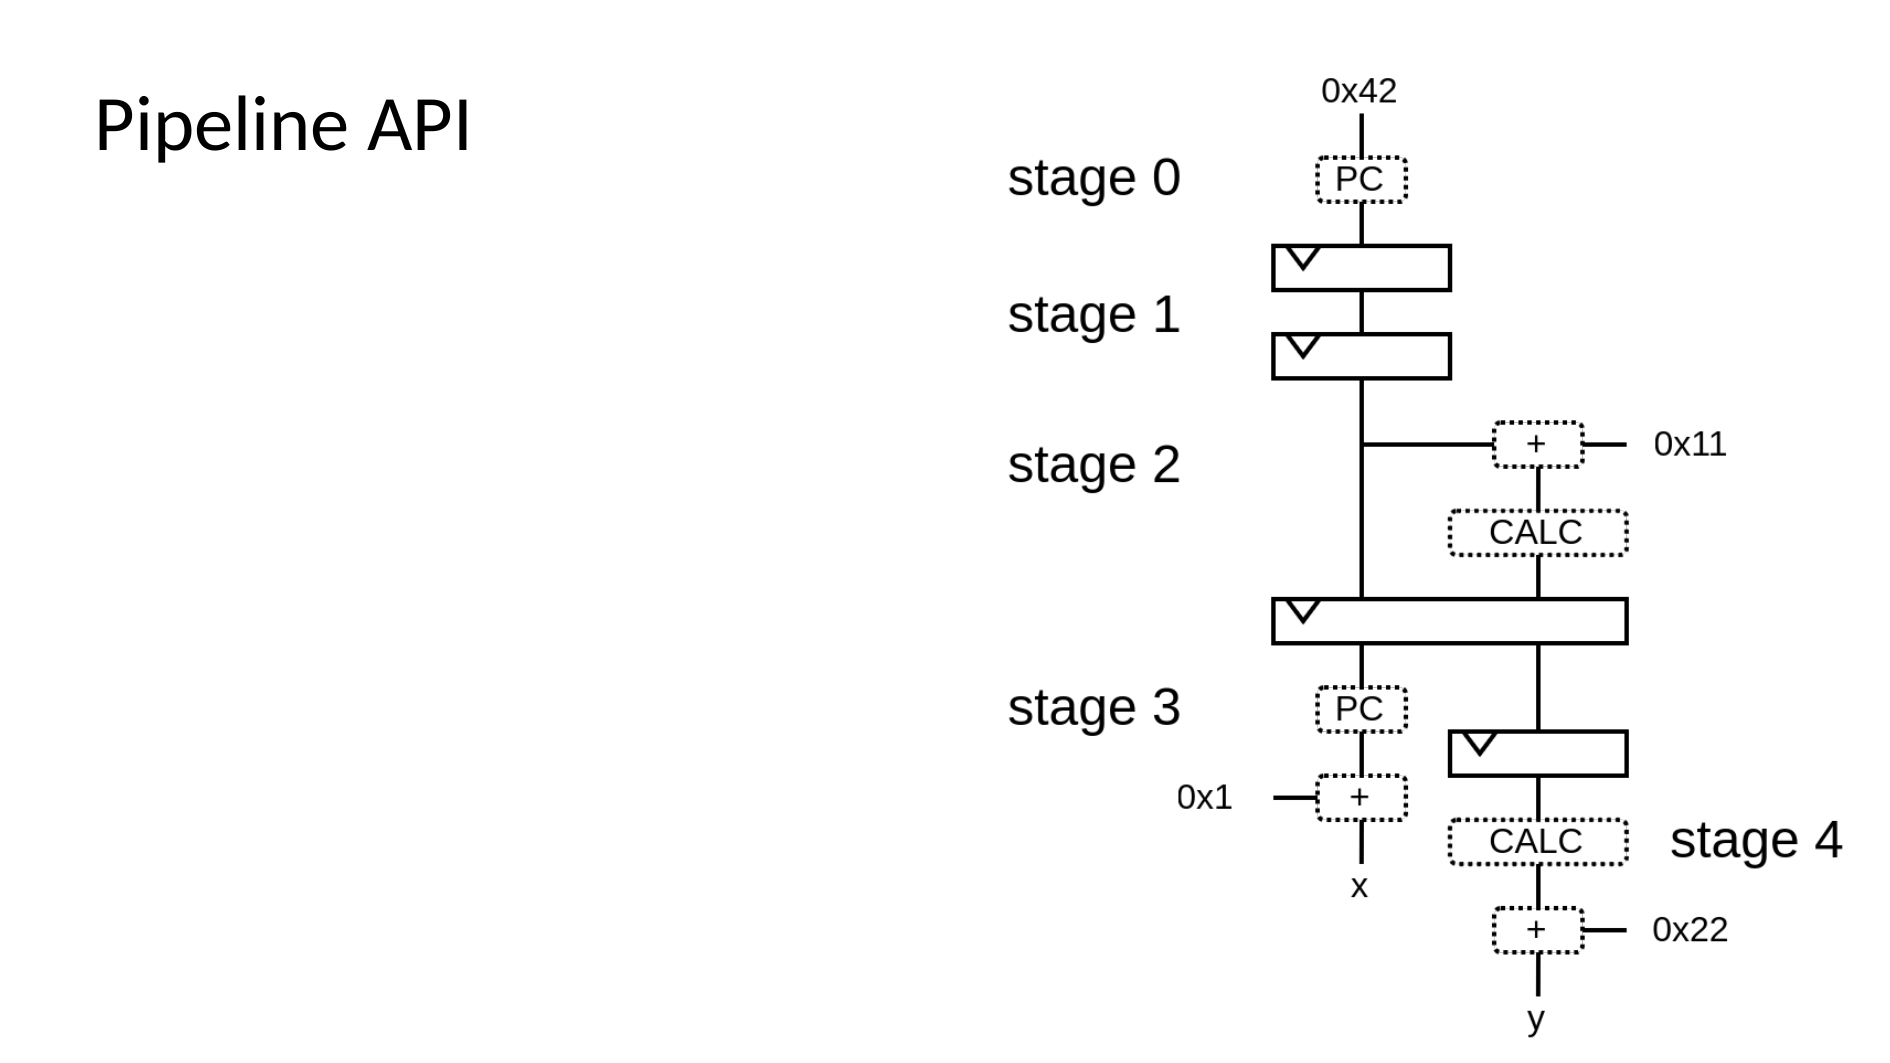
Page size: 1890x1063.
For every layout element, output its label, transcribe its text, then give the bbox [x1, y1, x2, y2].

picture [918, 23, 1890, 1063]
title Pipeline API [94, 42, 918, 220]
